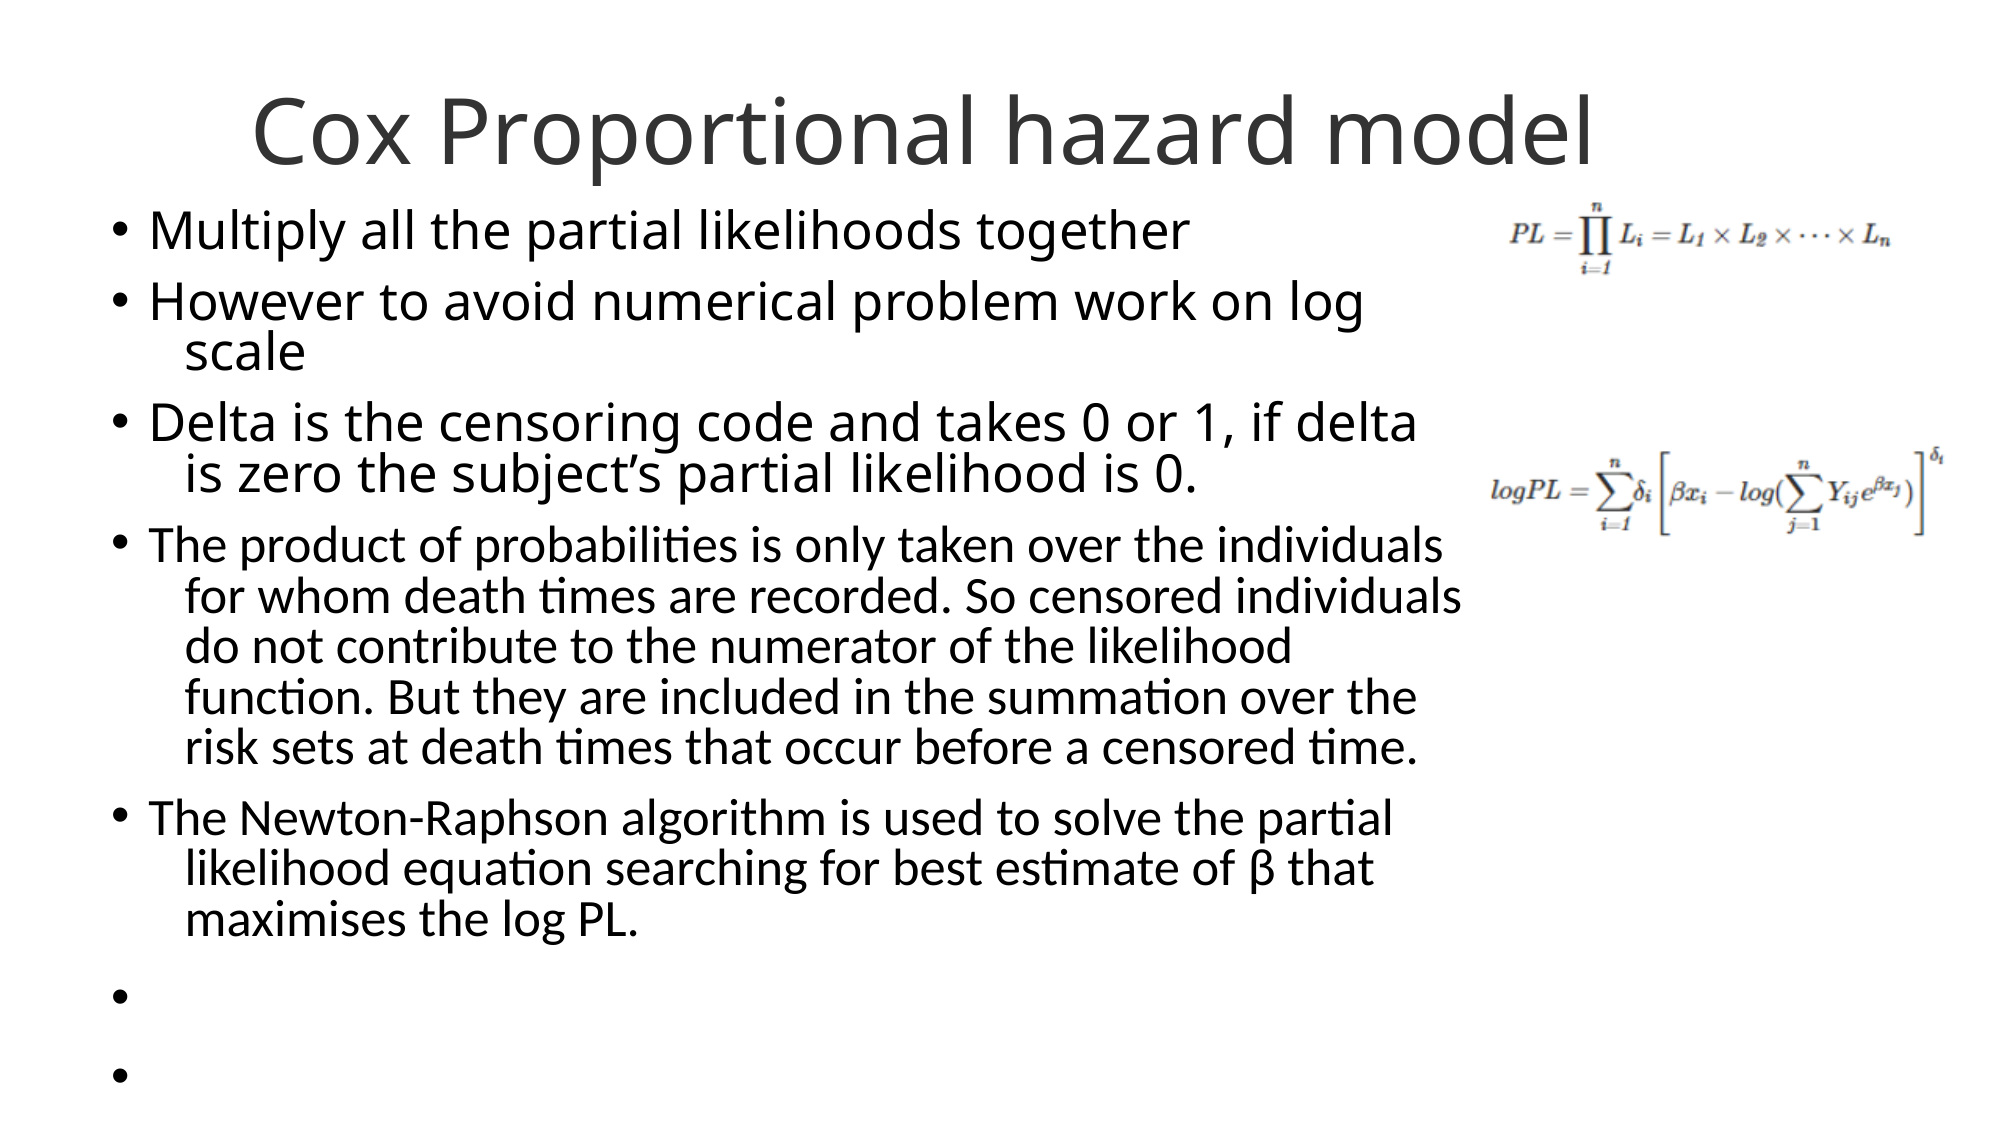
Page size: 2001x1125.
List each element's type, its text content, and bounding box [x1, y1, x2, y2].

picture [1422, 187, 1973, 285]
list Multiply all the partial likelihoods together However to avoid numerical problem work on log scale Delta is the censoring code and takes 0 or 1, if delta is zero the subject’s partial likelihood is 0. The product of probabilities is only taken over the individuals for whom death times are recorded. So censored individuals do not contribute to the numerator of the likelihood function. But they are included in the summation over the risk sets at death times that occur before a censored time. The Newton-Raphson algorithm is used to solve the partial likelihood equation searching for best estimate of β that maximises the log PL. [96, 201, 1480, 997]
text_box Cox Proportional hazard model [85, 77, 1898, 203]
picture [1456, 429, 2000, 559]
